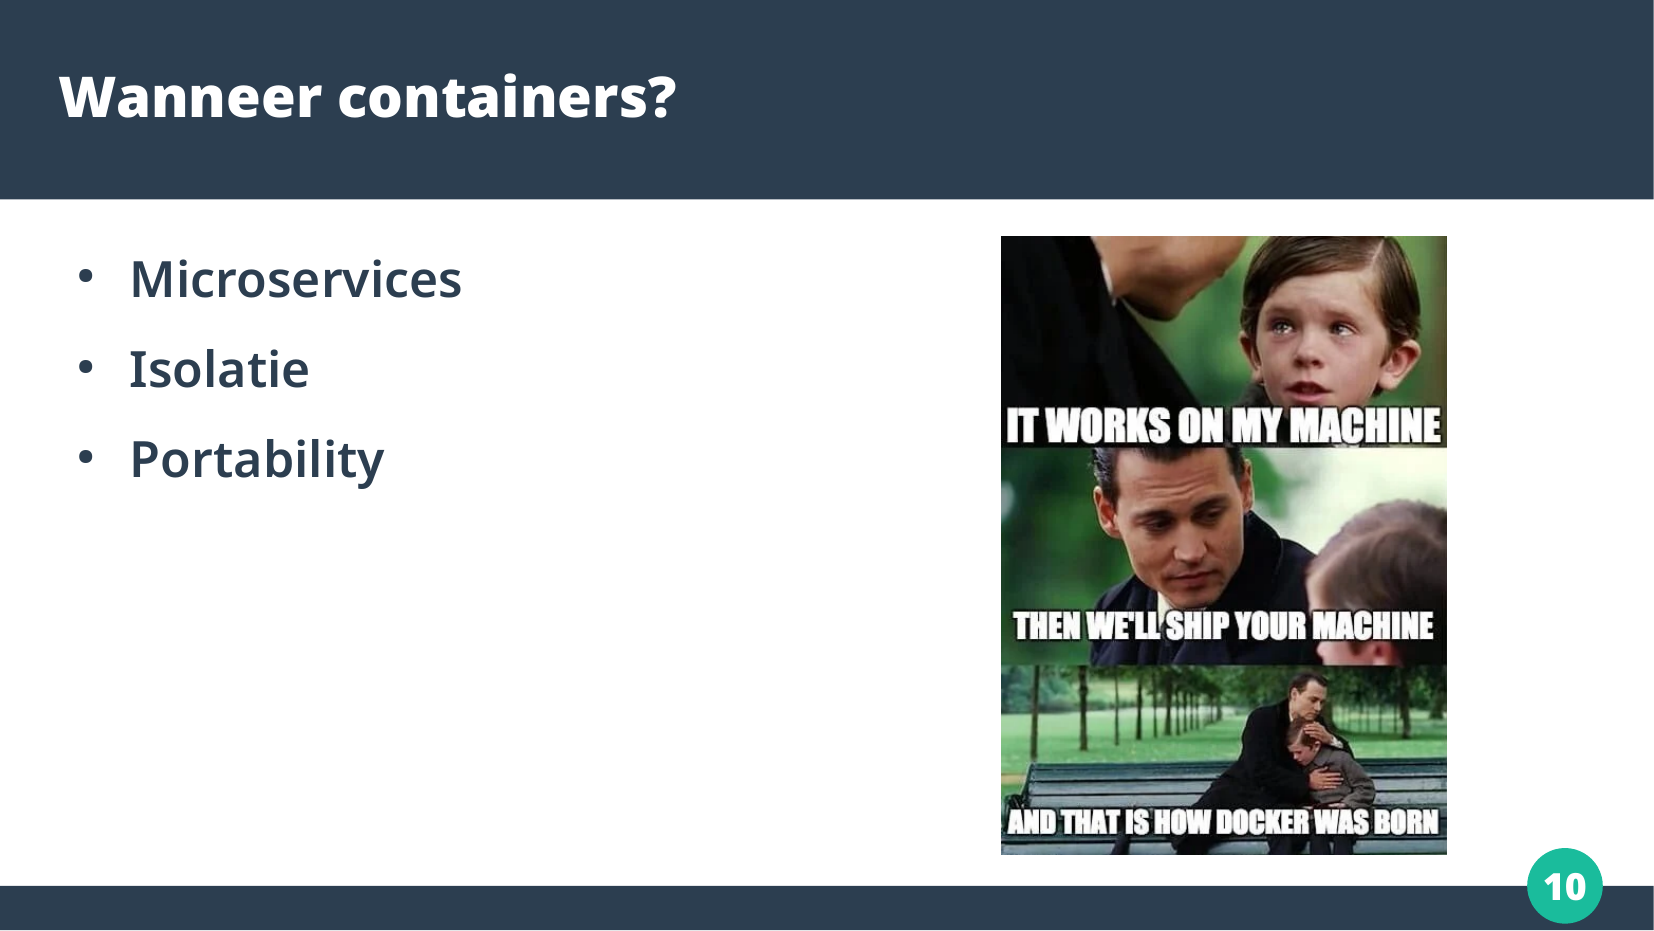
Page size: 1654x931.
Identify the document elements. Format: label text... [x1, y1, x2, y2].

list Microservices Isolatie Portability [59, 243, 1595, 864]
title Wanneer containers? [59, 37, 1595, 156]
picture [1001, 236, 1447, 855]
